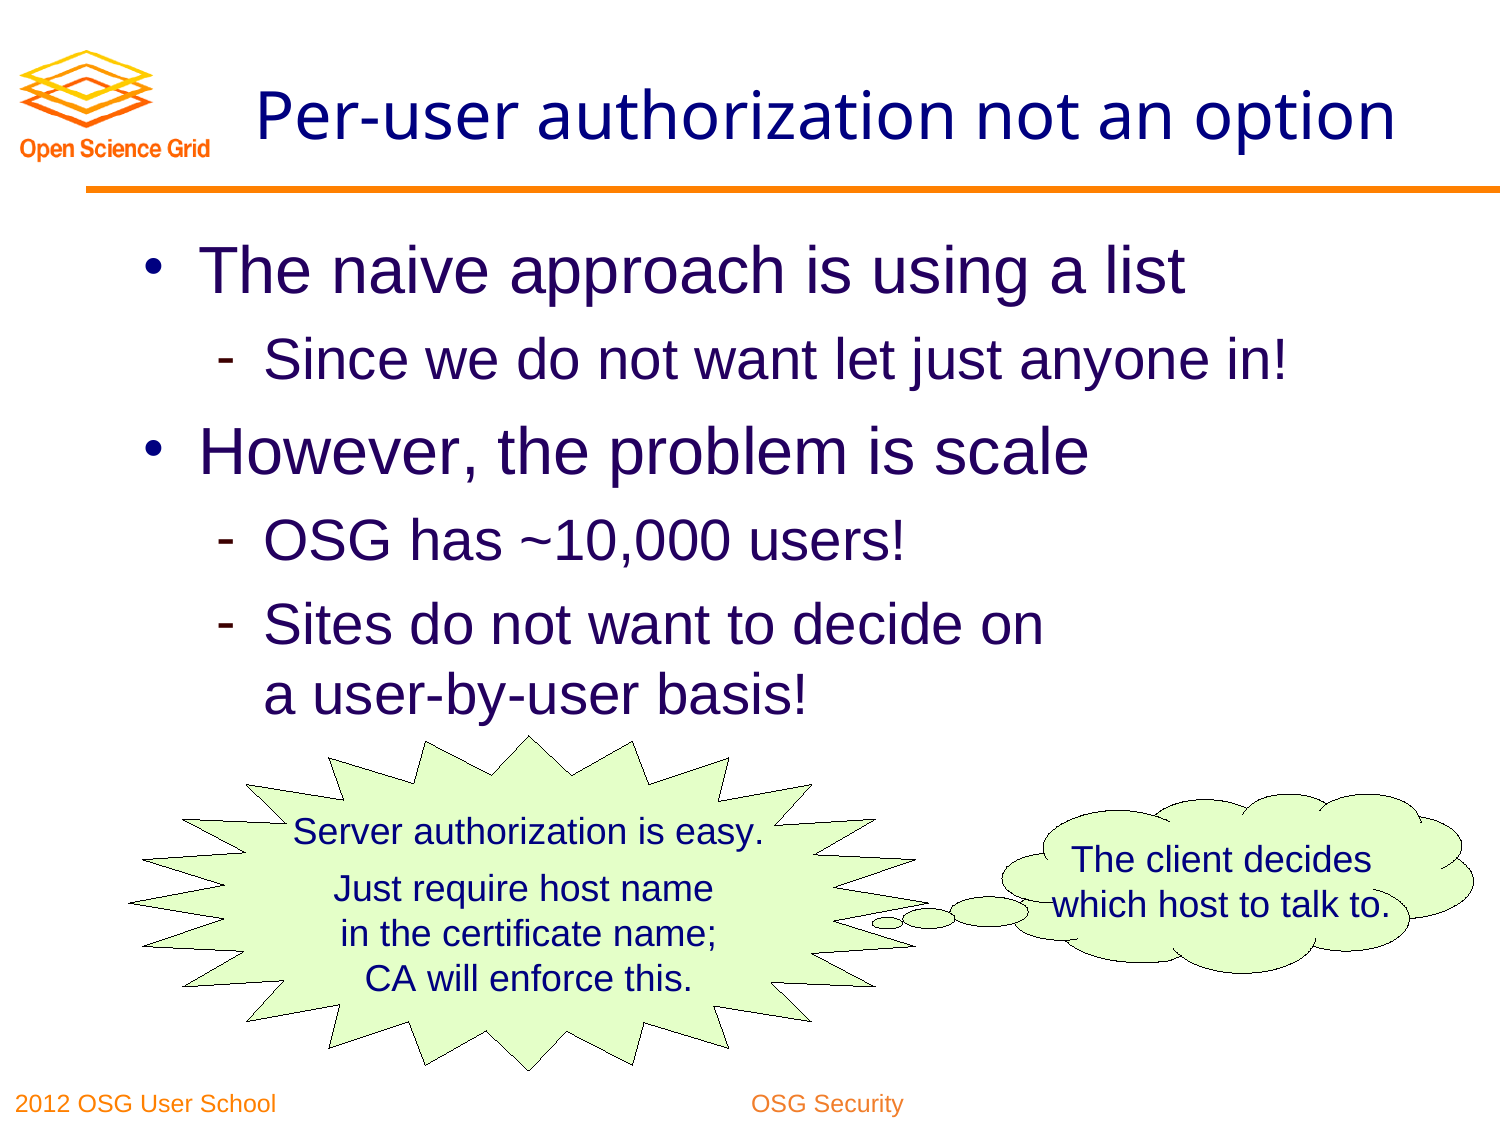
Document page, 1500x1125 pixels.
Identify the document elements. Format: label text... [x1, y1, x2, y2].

text_box Server authorization is easy. Just require host name in the certificate name; CA will enforce this. [128, 735, 929, 1071]
list The naive approach is using a list Since we do not want let just anyone in! However, the problem is scale OSG has ~10,000 users! Sites do not want to decide on a user-by-user basis! [127, 218, 1403, 962]
picture [0, 27, 201, 179]
text_box The client decides which host to talk to. [872, 794, 1474, 974]
title Per-user authorization not an option [201, 18, 1453, 207]
